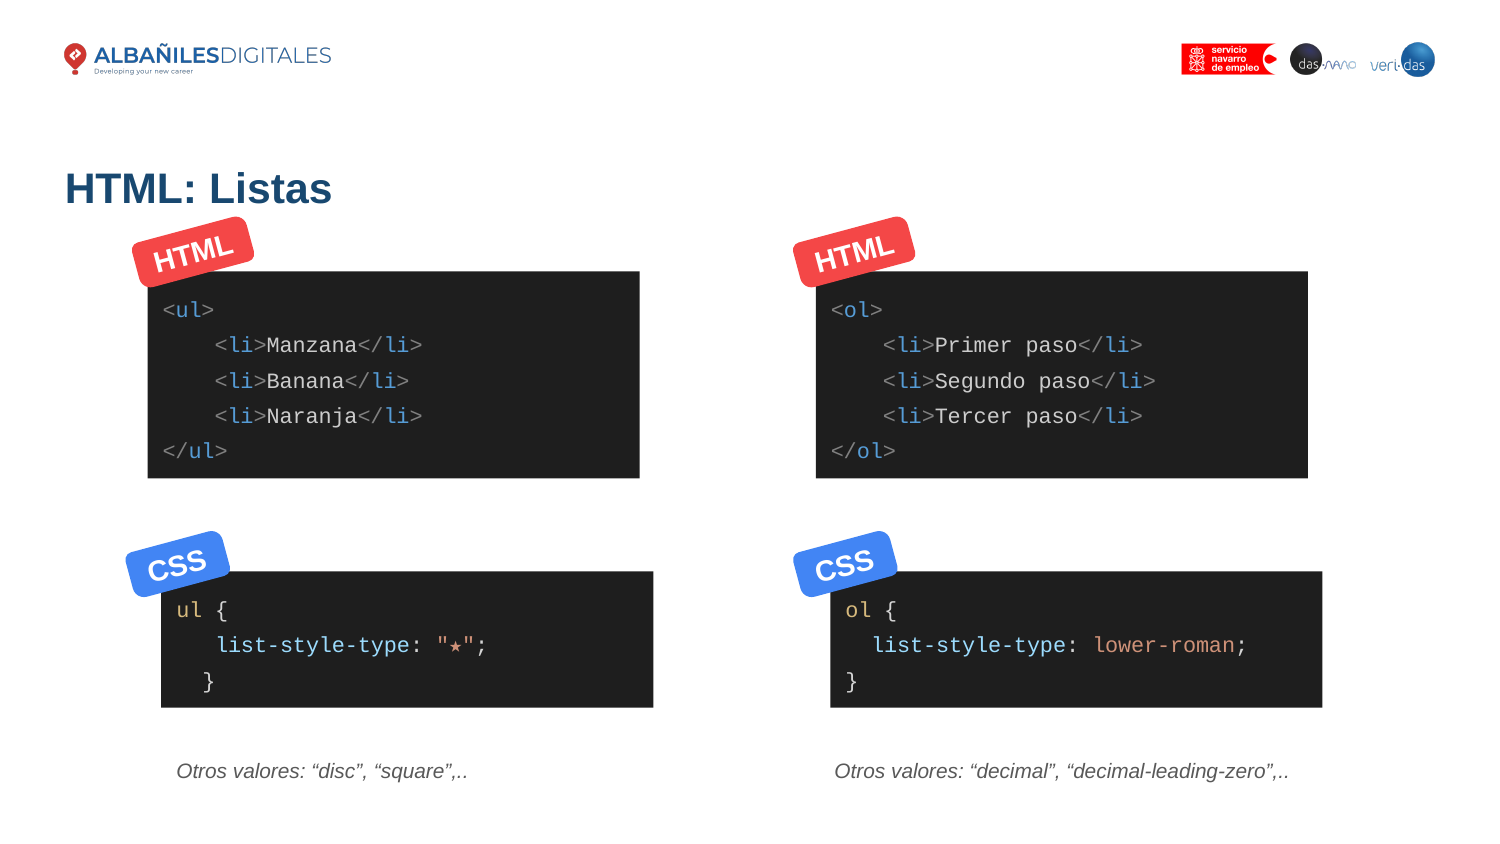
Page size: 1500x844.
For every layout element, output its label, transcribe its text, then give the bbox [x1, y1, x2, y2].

text_box Otros valores: “disc”, “square”,.. [161, 742, 792, 798]
text_box CSS [793, 531, 898, 598]
picture [1181, 43, 1277, 75]
text_box <ul> <li>Manzana</li> <li>Banana</li> <li>Naranja</li> </ul> [147, 271, 640, 479]
text_box HTML [793, 216, 916, 288]
text_box HTML [132, 216, 254, 288]
picture [64, 43, 332, 75]
text_box HTML: Listas [64, 150, 727, 289]
text_box ol { list-style-type: lower-roman; } [830, 571, 1323, 708]
text_box Otros valores: “decimal”, “decimal-leading-zero”,.. [819, 742, 1450, 798]
picture [1290, 43, 1356, 75]
picture [1370, 42, 1435, 77]
text_box <ol> <li>Primer paso</li> <li>Segundo paso</li> <li>Tercer paso</li> </ol> [815, 271, 1308, 479]
text_box CSS [125, 531, 230, 598]
text_box ul { list-style-type: "★"; } [161, 571, 654, 708]
